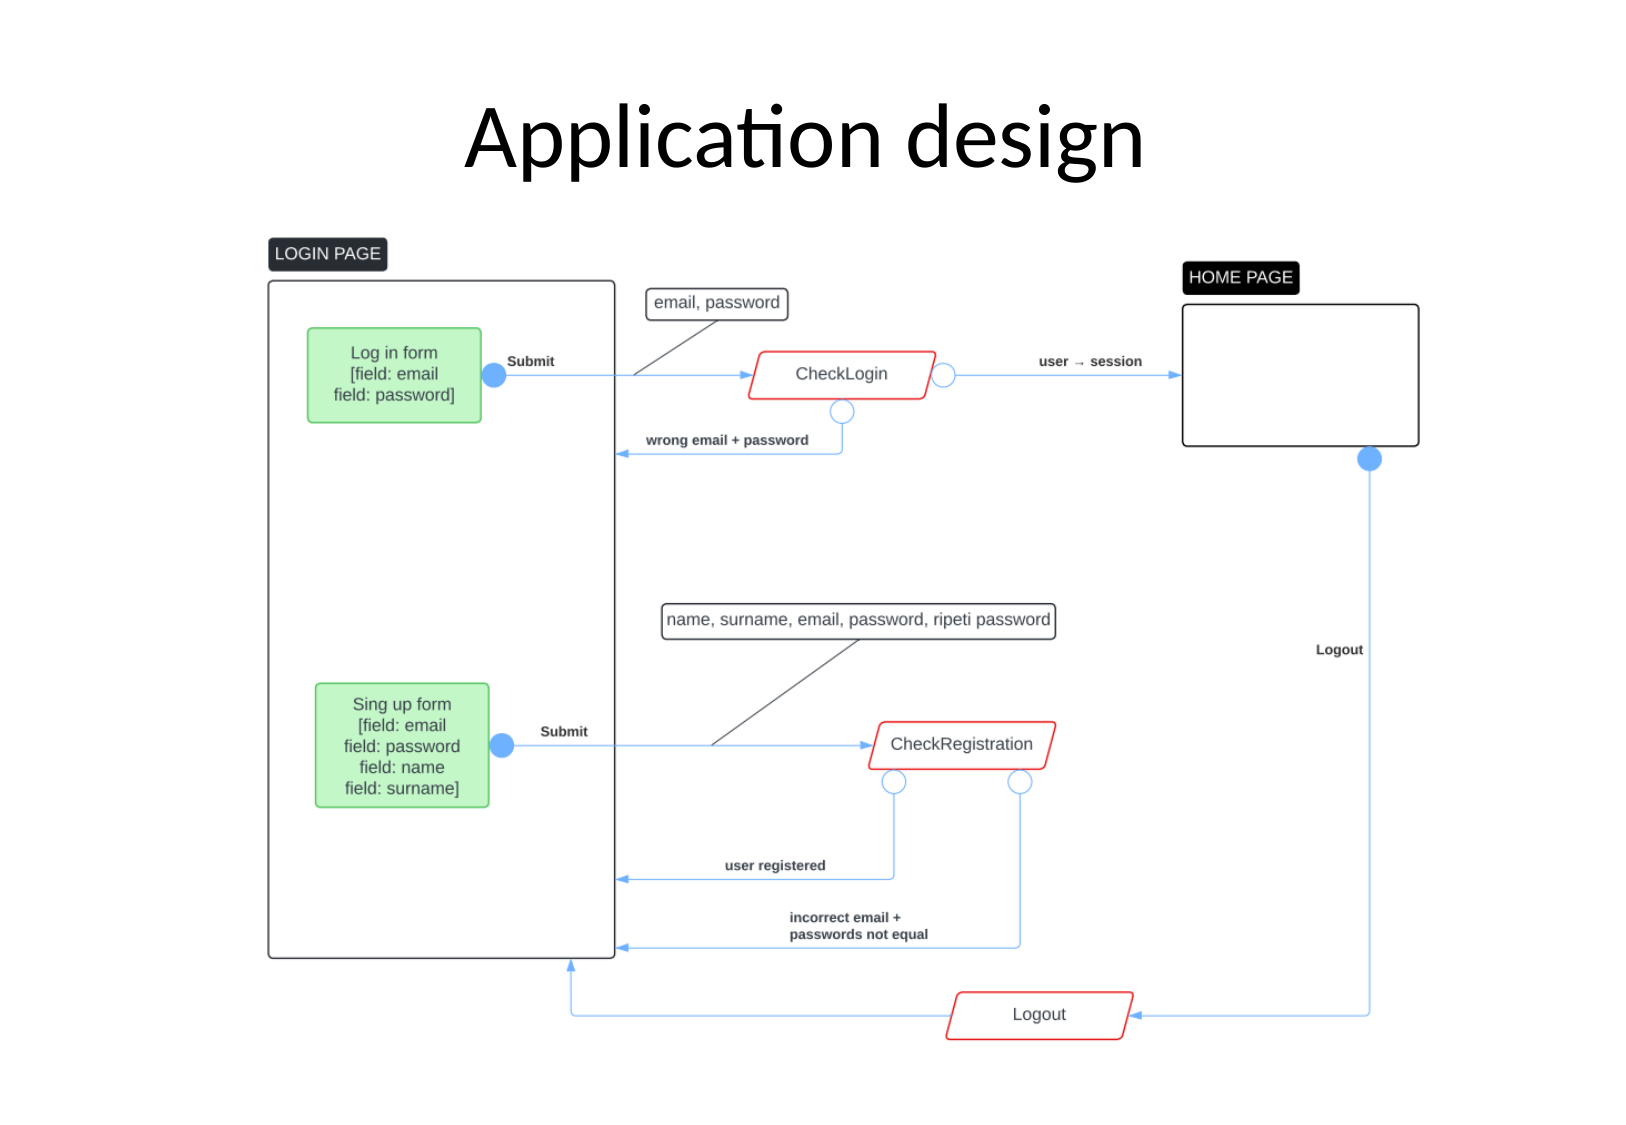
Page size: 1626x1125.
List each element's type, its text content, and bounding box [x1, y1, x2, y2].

title Application design [75, 37, 1538, 225]
picture [244, 226, 1463, 1088]
